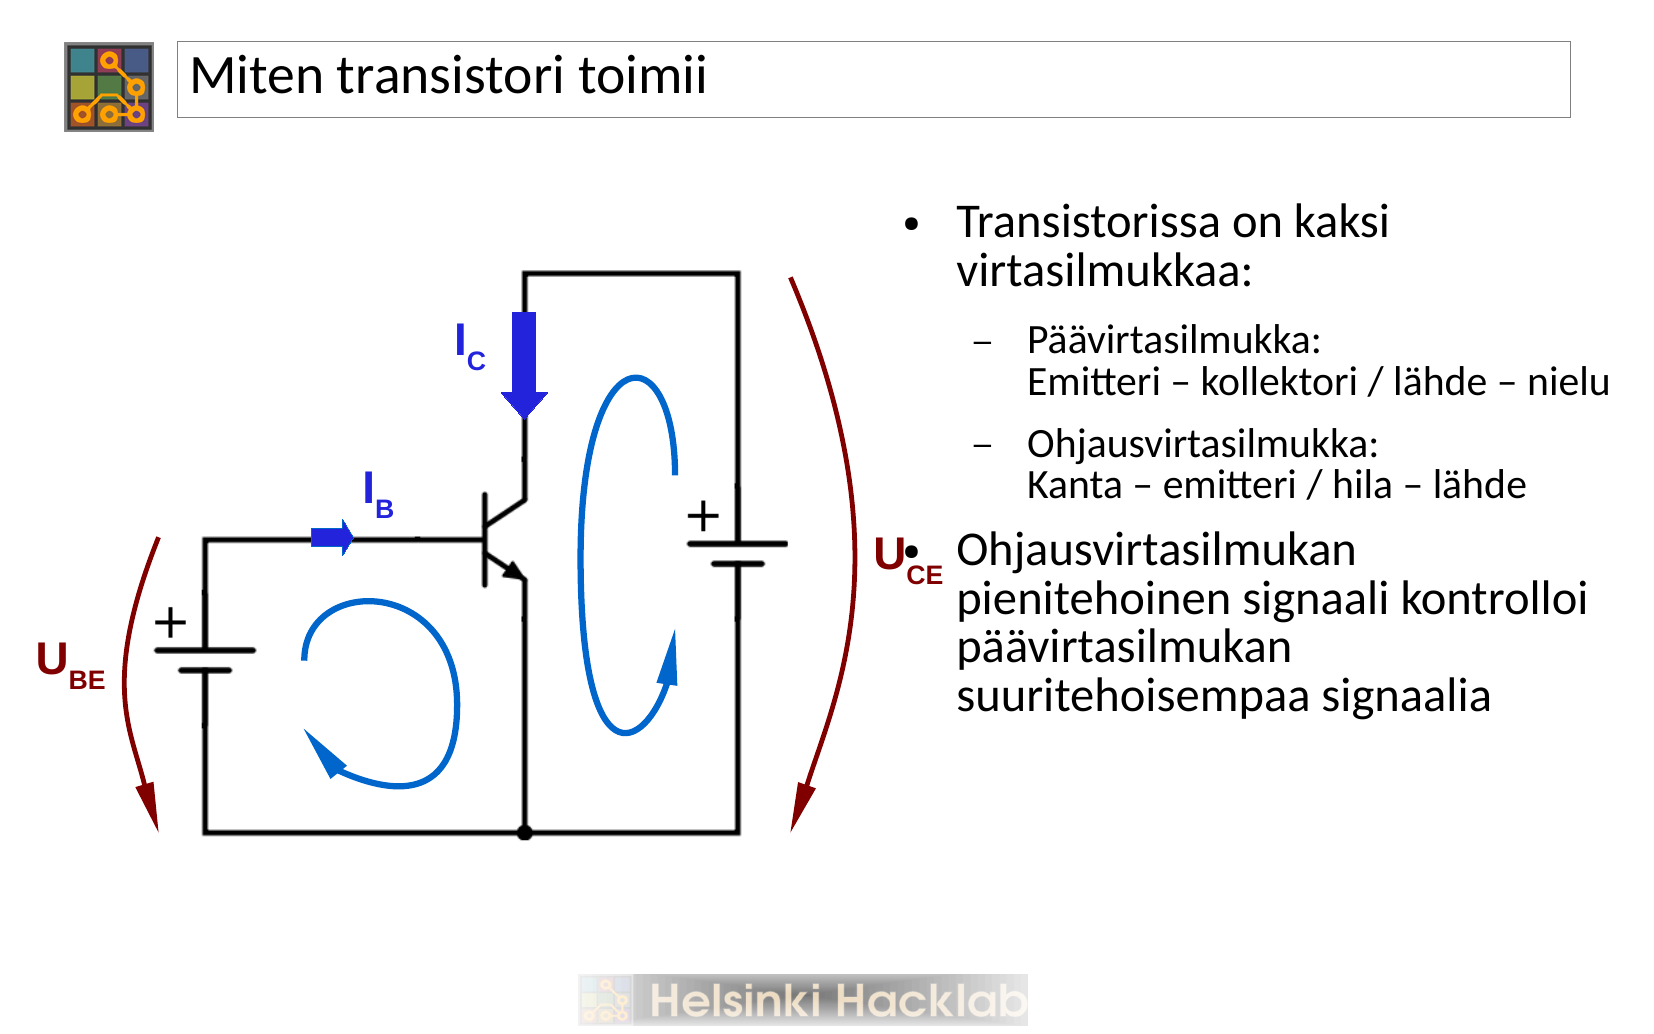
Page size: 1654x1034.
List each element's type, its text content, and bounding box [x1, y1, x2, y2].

text_box IB [347, 454, 410, 533]
title Miten transistori toimii [177, 41, 1571, 118]
picture [146, 265, 796, 855]
text_box [501, 312, 548, 420]
text_box IC [439, 306, 502, 385]
text_box UCE [858, 520, 959, 599]
picture [64, 42, 154, 132]
text_box [311, 519, 354, 556]
list Transistorissa on kaksi virtasilmukkaa: Päävirtasilmukka: Emitteri – kollektori / lähde – nielu Ohjausvirtasilmukka: Kanta – emitteri / hila – lähde Ohjausvirtasilmukan pienitehoinen signaali kontrolloi päävirtasilmukan suuritehoisempaa signaalia [885, 200, 1642, 949]
text_box UBE [20, 625, 121, 704]
